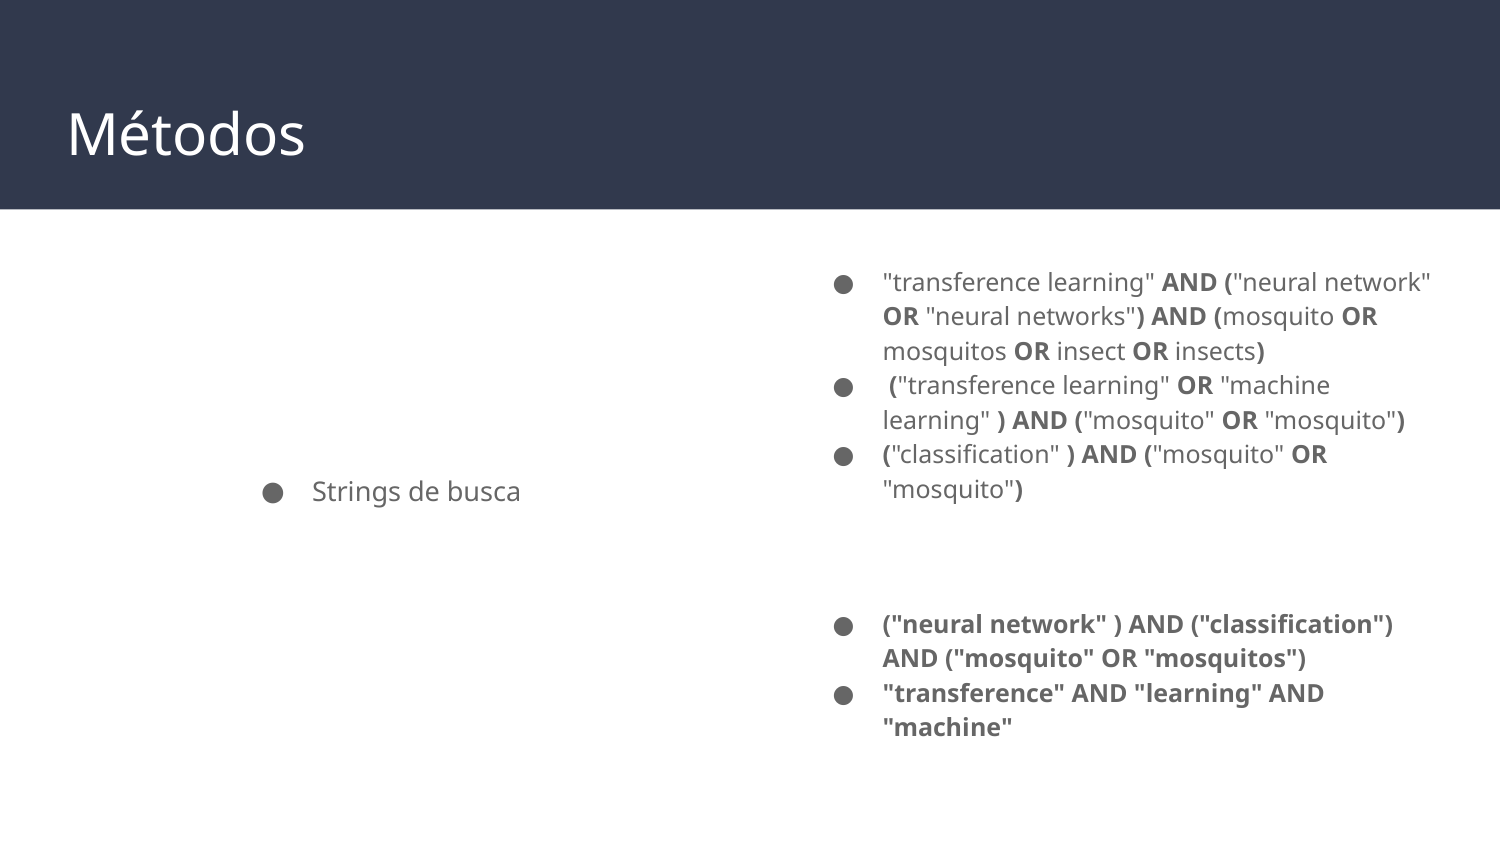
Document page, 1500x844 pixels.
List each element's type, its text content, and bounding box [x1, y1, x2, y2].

title Métodos [51, 82, 1449, 185]
list "transference learning" AND ("neural network" OR "neural networks") AND (mosquito OR mosquitos OR insect OR insects) ("transference learning" OR "machine learning" ) AND ("mosquito" OR "mosquito") ("classification" ) AND ("mosquito" OR "mosquito") ("neural network" ) AND ("classification") AND ("mosquito" OR "mosquitos") "transference" AND "learning" AND "machine" Parsilfal [792, 247, 1449, 752]
list Strings de busca [51, 247, 708, 752]
